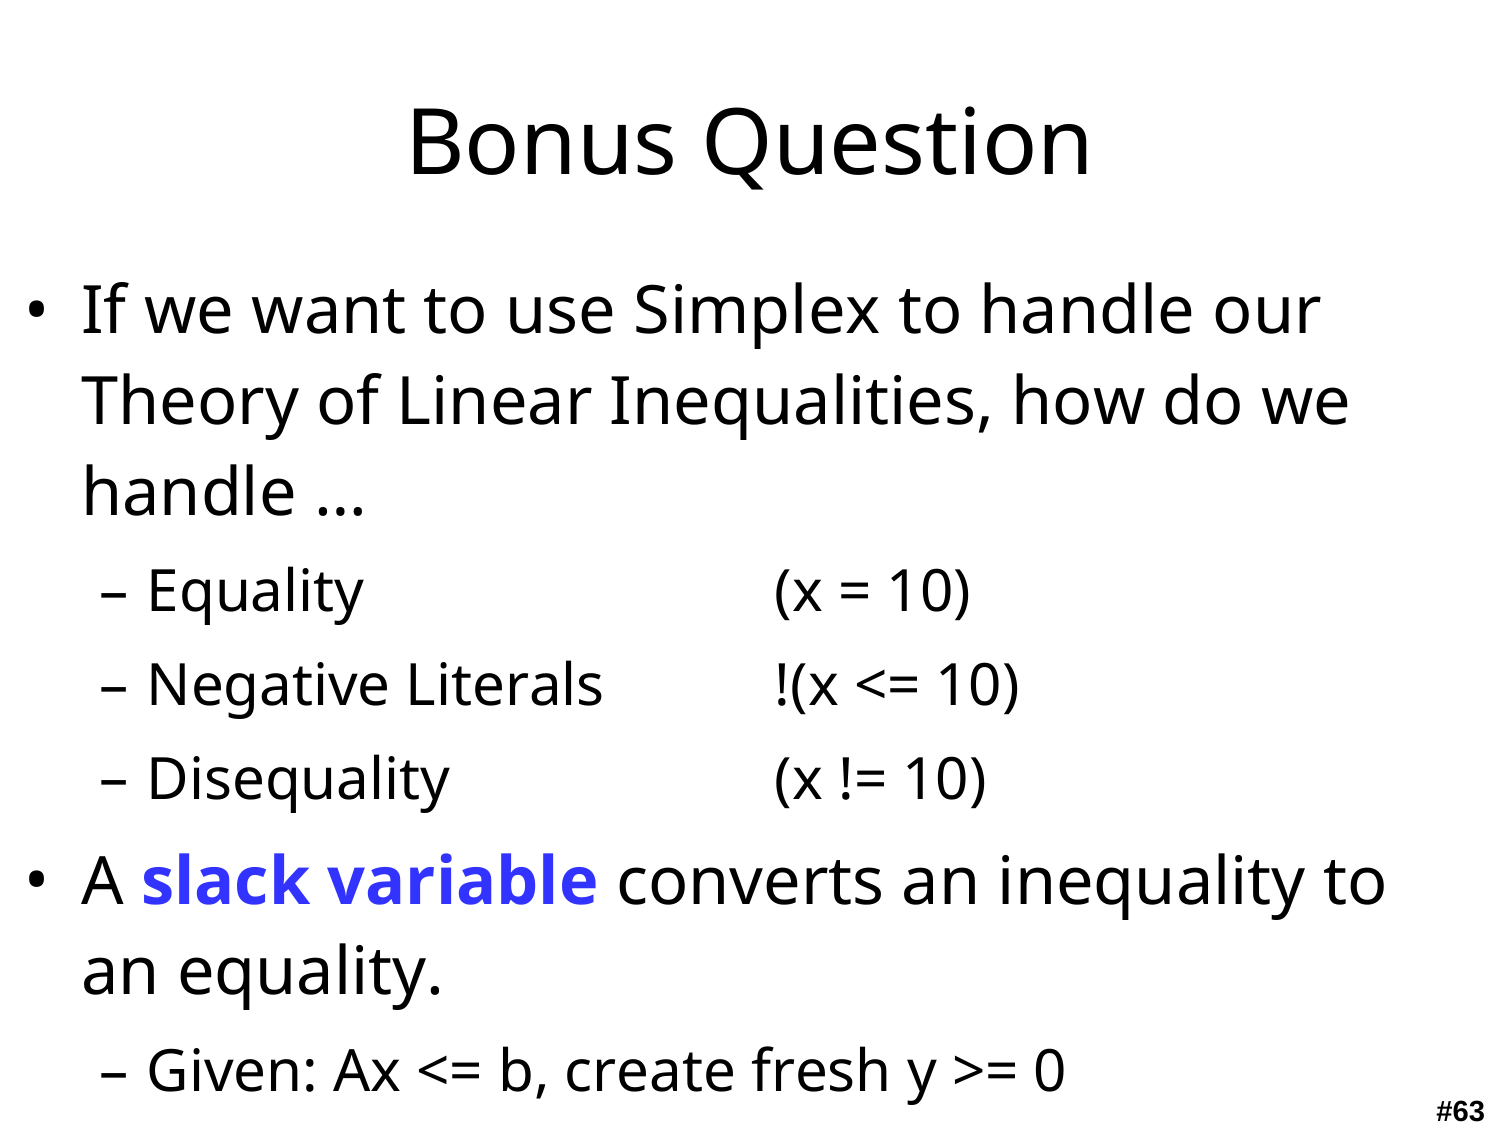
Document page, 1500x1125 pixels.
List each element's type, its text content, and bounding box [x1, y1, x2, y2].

list If we want to use Simplex to handle our Theory of Linear Inequalities, how do we handle … Equality (x = 10) Negative Literals !(x <= 10) Disequality (x != 10) A slack variable converts an inequality to an equality. Given: Ax <= b, create fresh y >= 0 Obtain: Ax + y = b [24, 262, 1476, 1104]
title Bonus Question [24, 45, 1476, 233]
